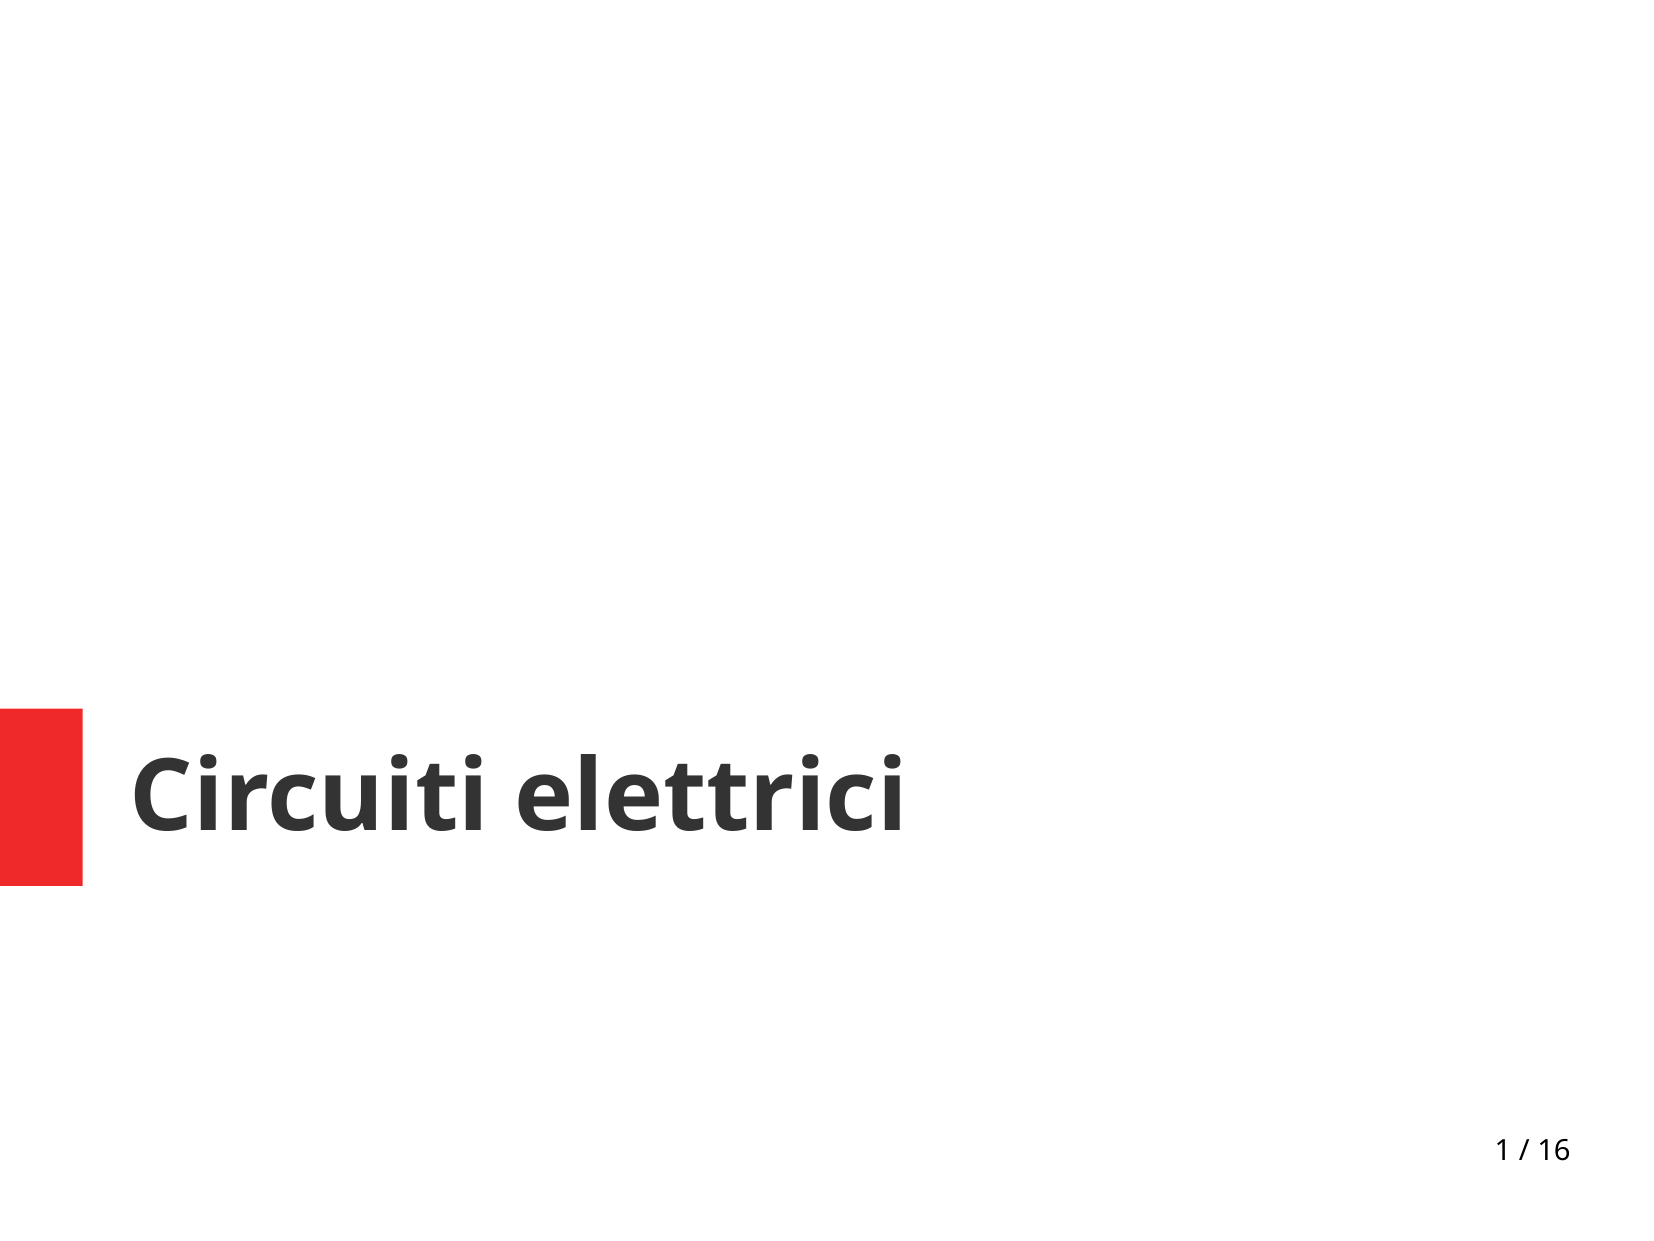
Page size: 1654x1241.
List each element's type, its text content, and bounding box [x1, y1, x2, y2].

title Circuiti elettrici [129, 655, 1536, 928]
